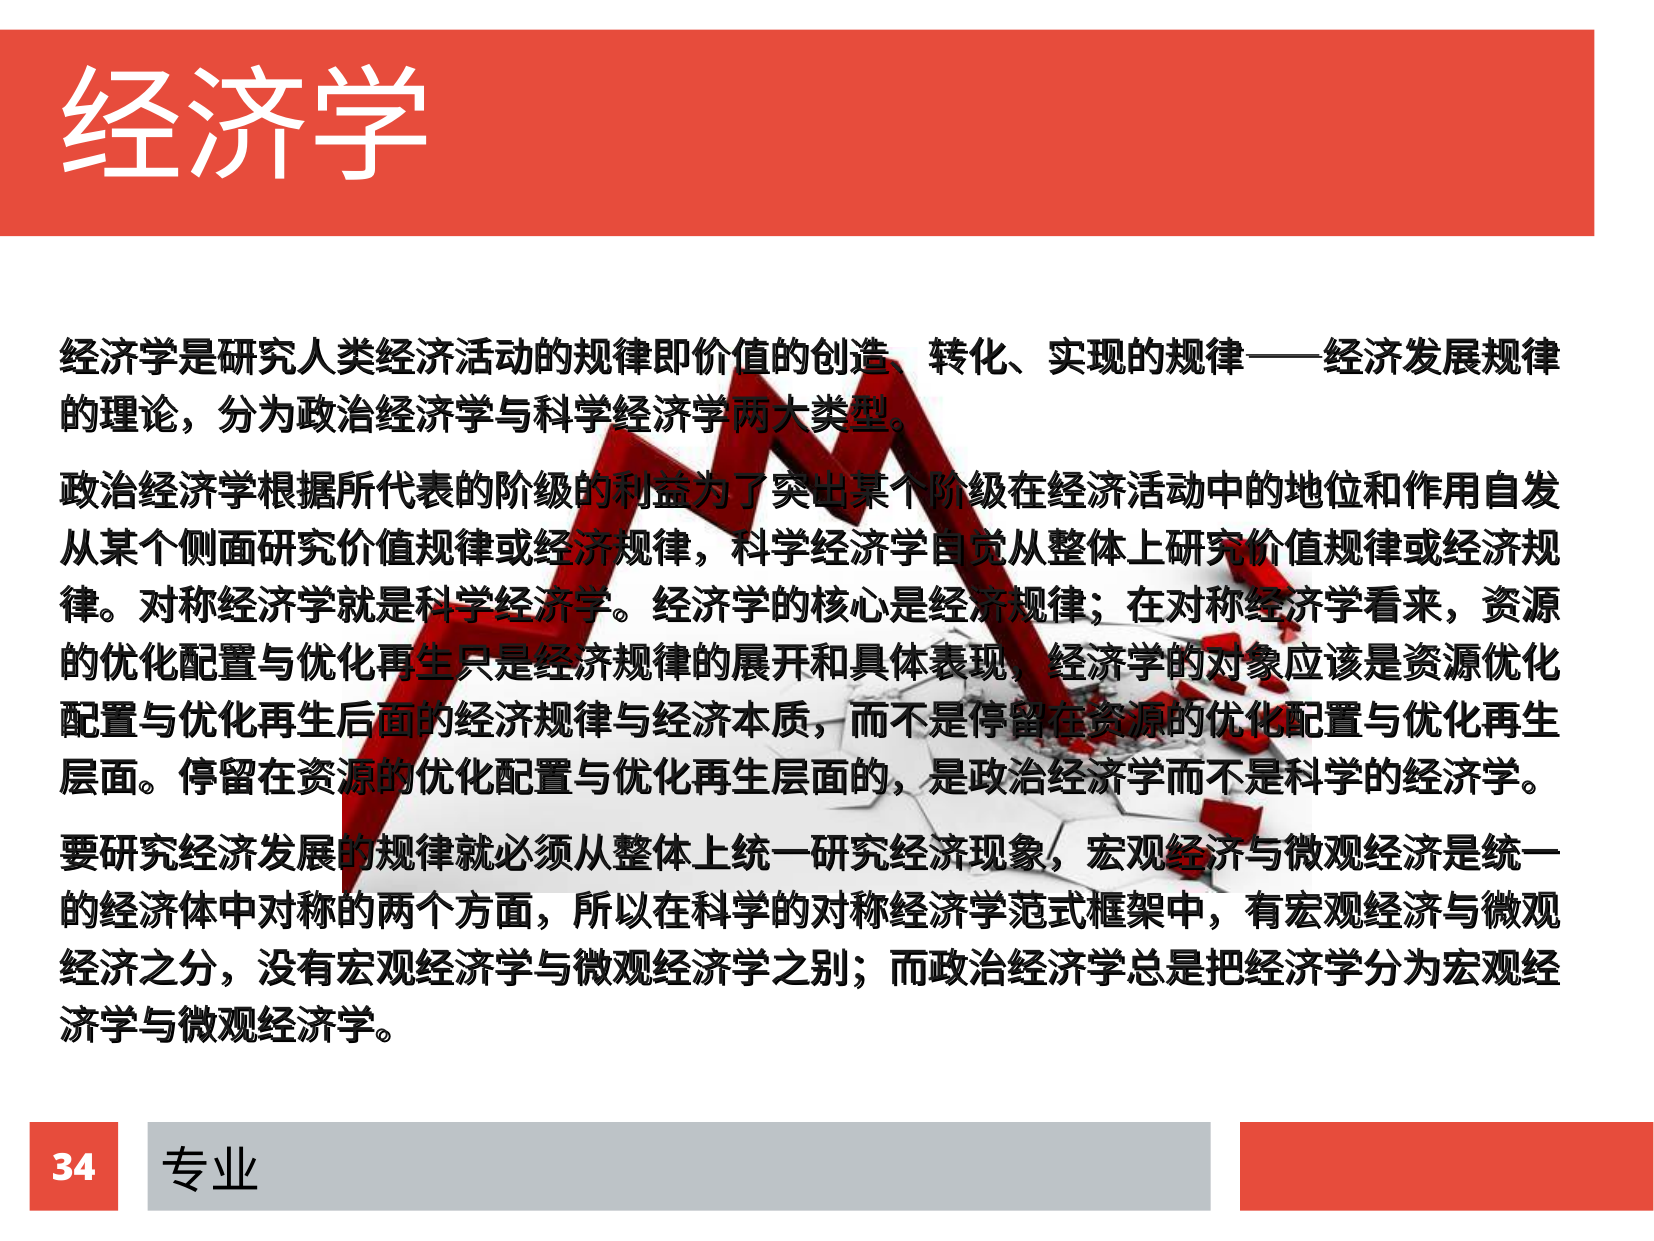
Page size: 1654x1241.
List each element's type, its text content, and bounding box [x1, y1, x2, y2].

text_box 专业 [145, 1108, 497, 1224]
list 经济学是研究人类经济活动的规律即价值的创造、转化、实现的规律——经济发展规律的理论，分为政治经济学与科学经济学两大类型。 政治经济学根据所代表的阶级的利益为了突出某个阶级在经济活动中的地位和作用自发从某个侧面研究价值规律或经济规律，科学经济学自觉从整体上研究价值规律或经济规律。对称经济学就是科学经济学。经济学的核心是经济规律；在对称经济学看来，资源的优化配置与优化再生只是经济规律的展开和具体表现，经济学的对象应该是资源优化配置与优化再生后面的经济规律与经济本质，而不是停留在资源的优化配置与优化再生层面。停留在资源的优化配置与优化再生层面的，是政治经济学而不是科学的经济学。 要研究经济发展的规律就必须从整体上统一研究经济现象，宏观经济与微观经济是统一的经济体中对称的两个方面，所以在科学的对称经济学范式框架中，有宏观经济与微观经济之分，没有宏观经济学与微观经济学之别；而政治经济学总是把经济学分为宏观经济学与微观经济学。 [59, 324, 1565, 1093]
title 经济学 [59, 59, 1595, 207]
